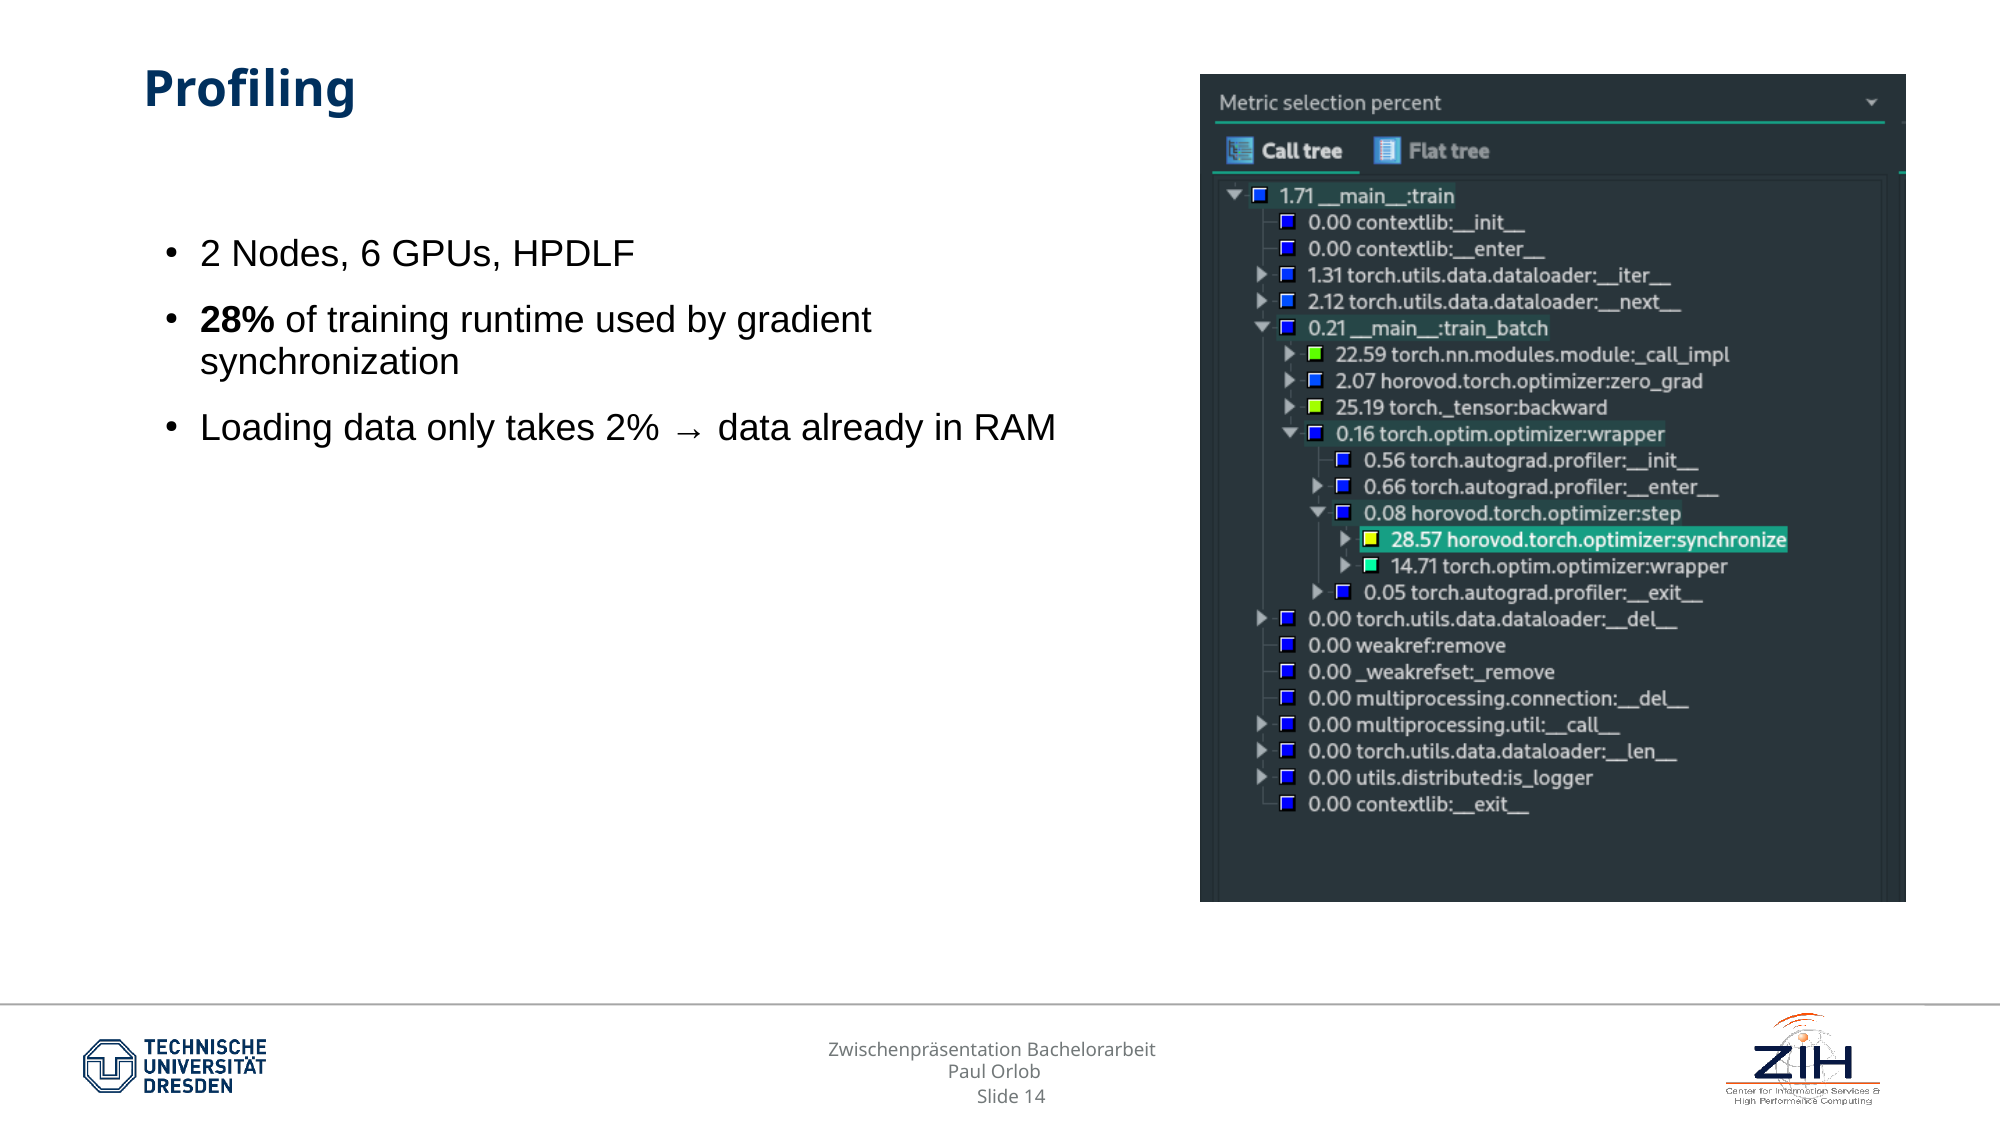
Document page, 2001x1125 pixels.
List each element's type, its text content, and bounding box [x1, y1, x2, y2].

picture [83, 1039, 266, 1093]
text_box 2 Nodes, 6 GPUs, HPDLF 28% of training runtime used by gradient synchronization Loading data only takes 2% → data already in RAM [150, 224, 1126, 456]
picture [1200, 74, 1906, 902]
picture [1726, 1013, 1880, 1105]
title Profiling [143, 56, 1880, 169]
